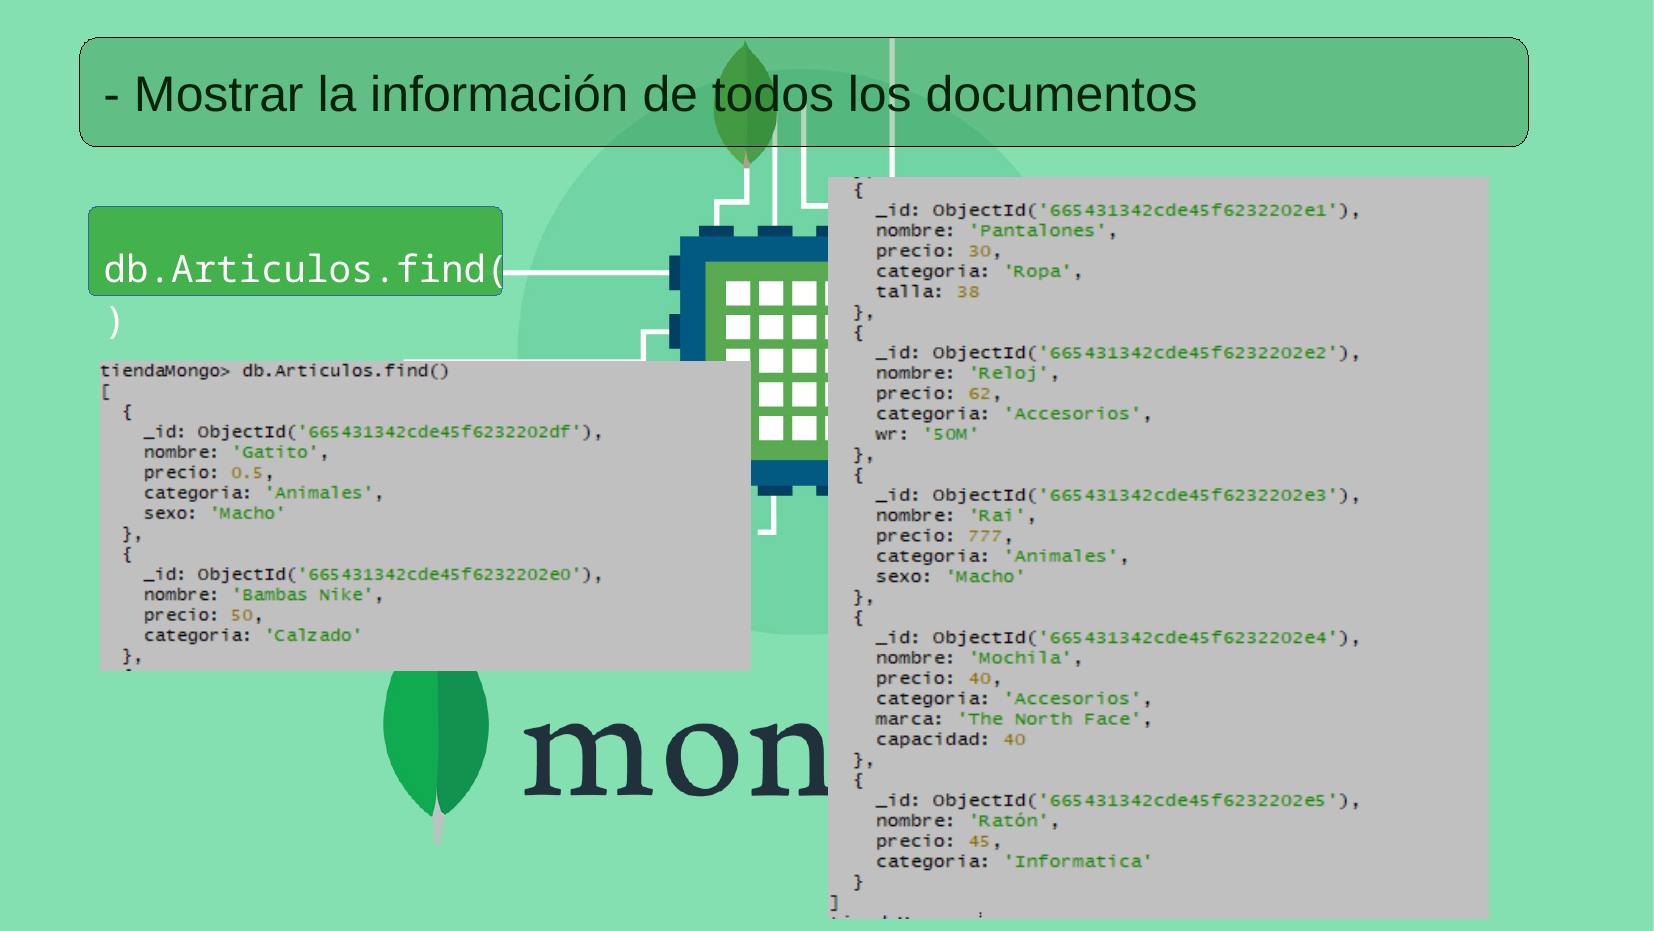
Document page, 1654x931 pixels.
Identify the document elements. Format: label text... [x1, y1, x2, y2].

text_box [79, 37, 1529, 147]
text_box [88, 288, 503, 296]
text_box - Mostrar la información de todos los documentos [88, 59, 1595, 207]
text_box db.Articulos.find() [88, 235, 532, 288]
text_box [88, 206, 503, 235]
picture [0, 0, 1654, 931]
